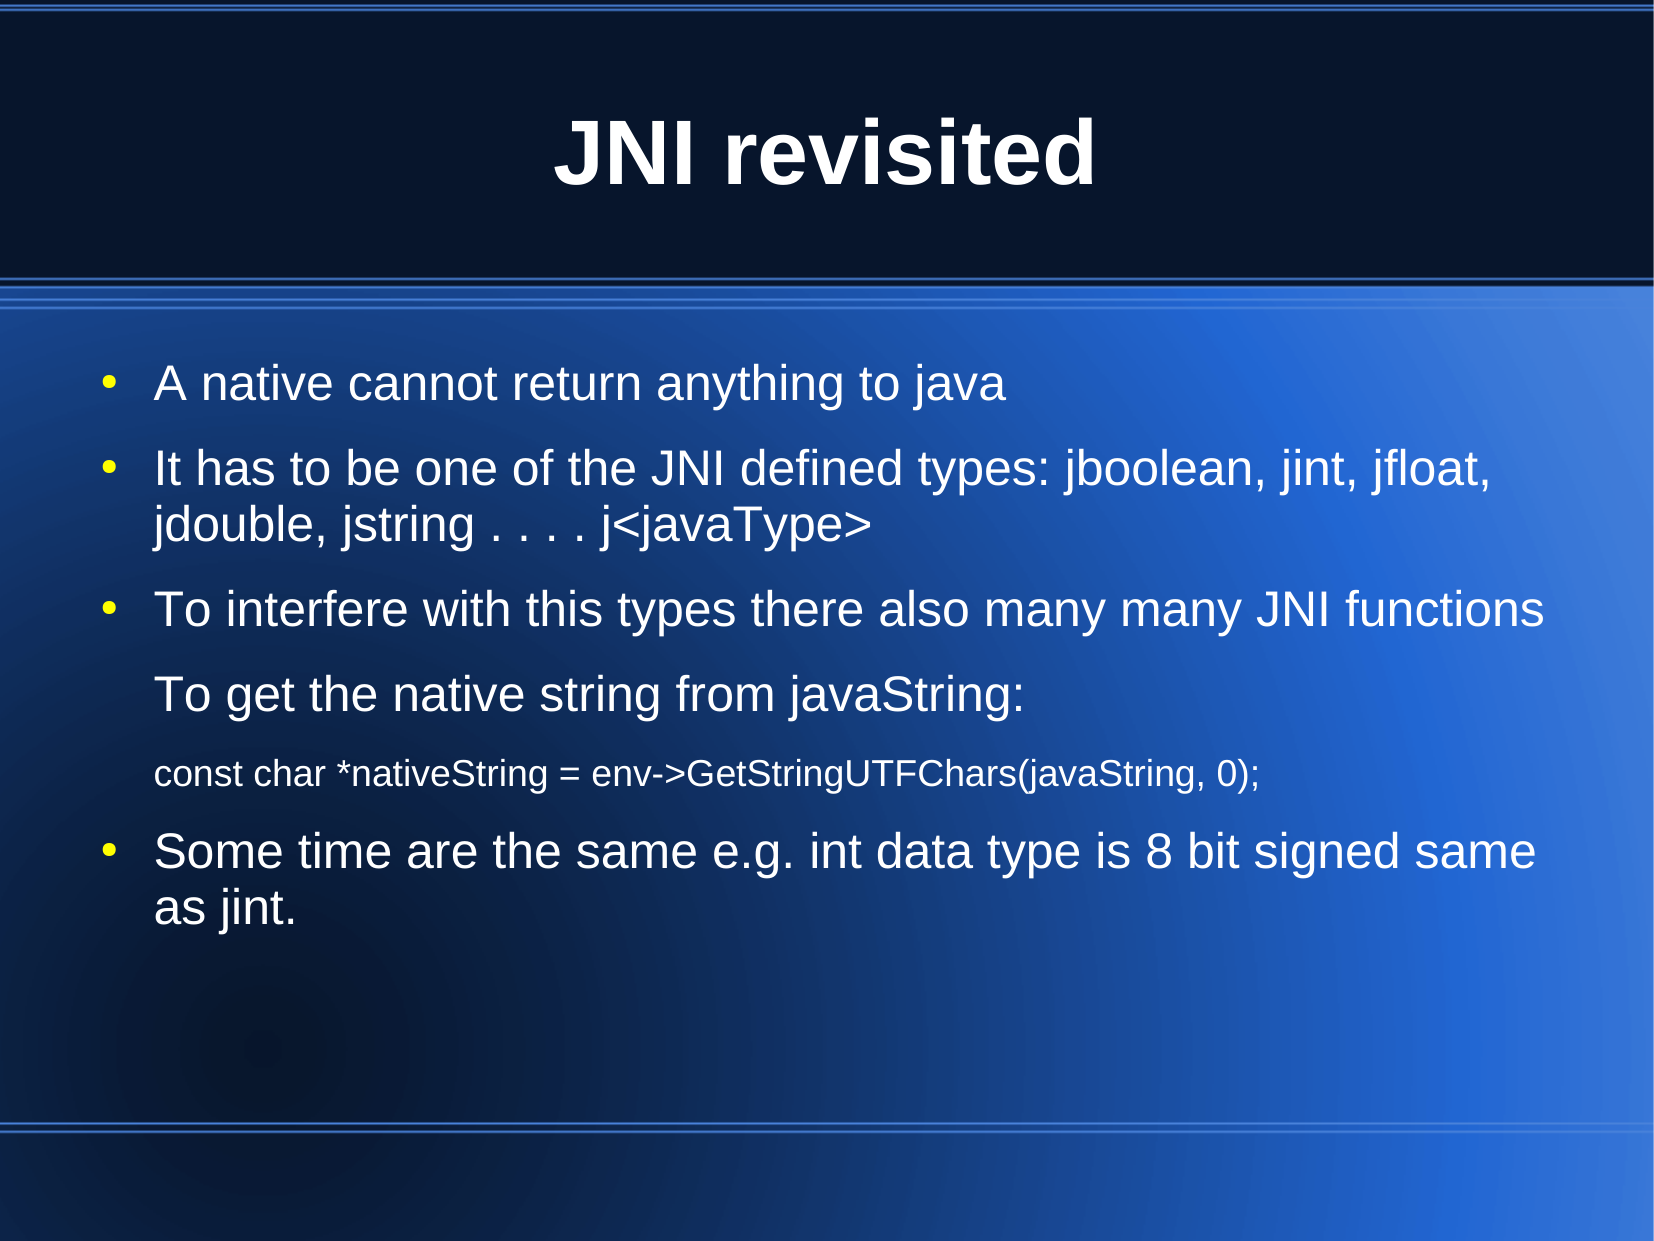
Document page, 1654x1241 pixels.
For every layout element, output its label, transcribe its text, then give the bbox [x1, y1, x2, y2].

picture [0, 0, 1654, 1241]
list A native cannot return anything to java It has to be one of the JNI defined types: jboolean, jint, jfloat, jdouble, jstring . . . . j<javaType> To interfere with this types there also many many JNI functions To get the native string from javaString: const char *nativeString = env->GetStringUTFChars(javaString, 0); Some time are the same e.g. int data type is 8 bit signed same as jint. [82, 355, 1571, 1241]
title JNI revisited [82, 49, 1571, 257]
